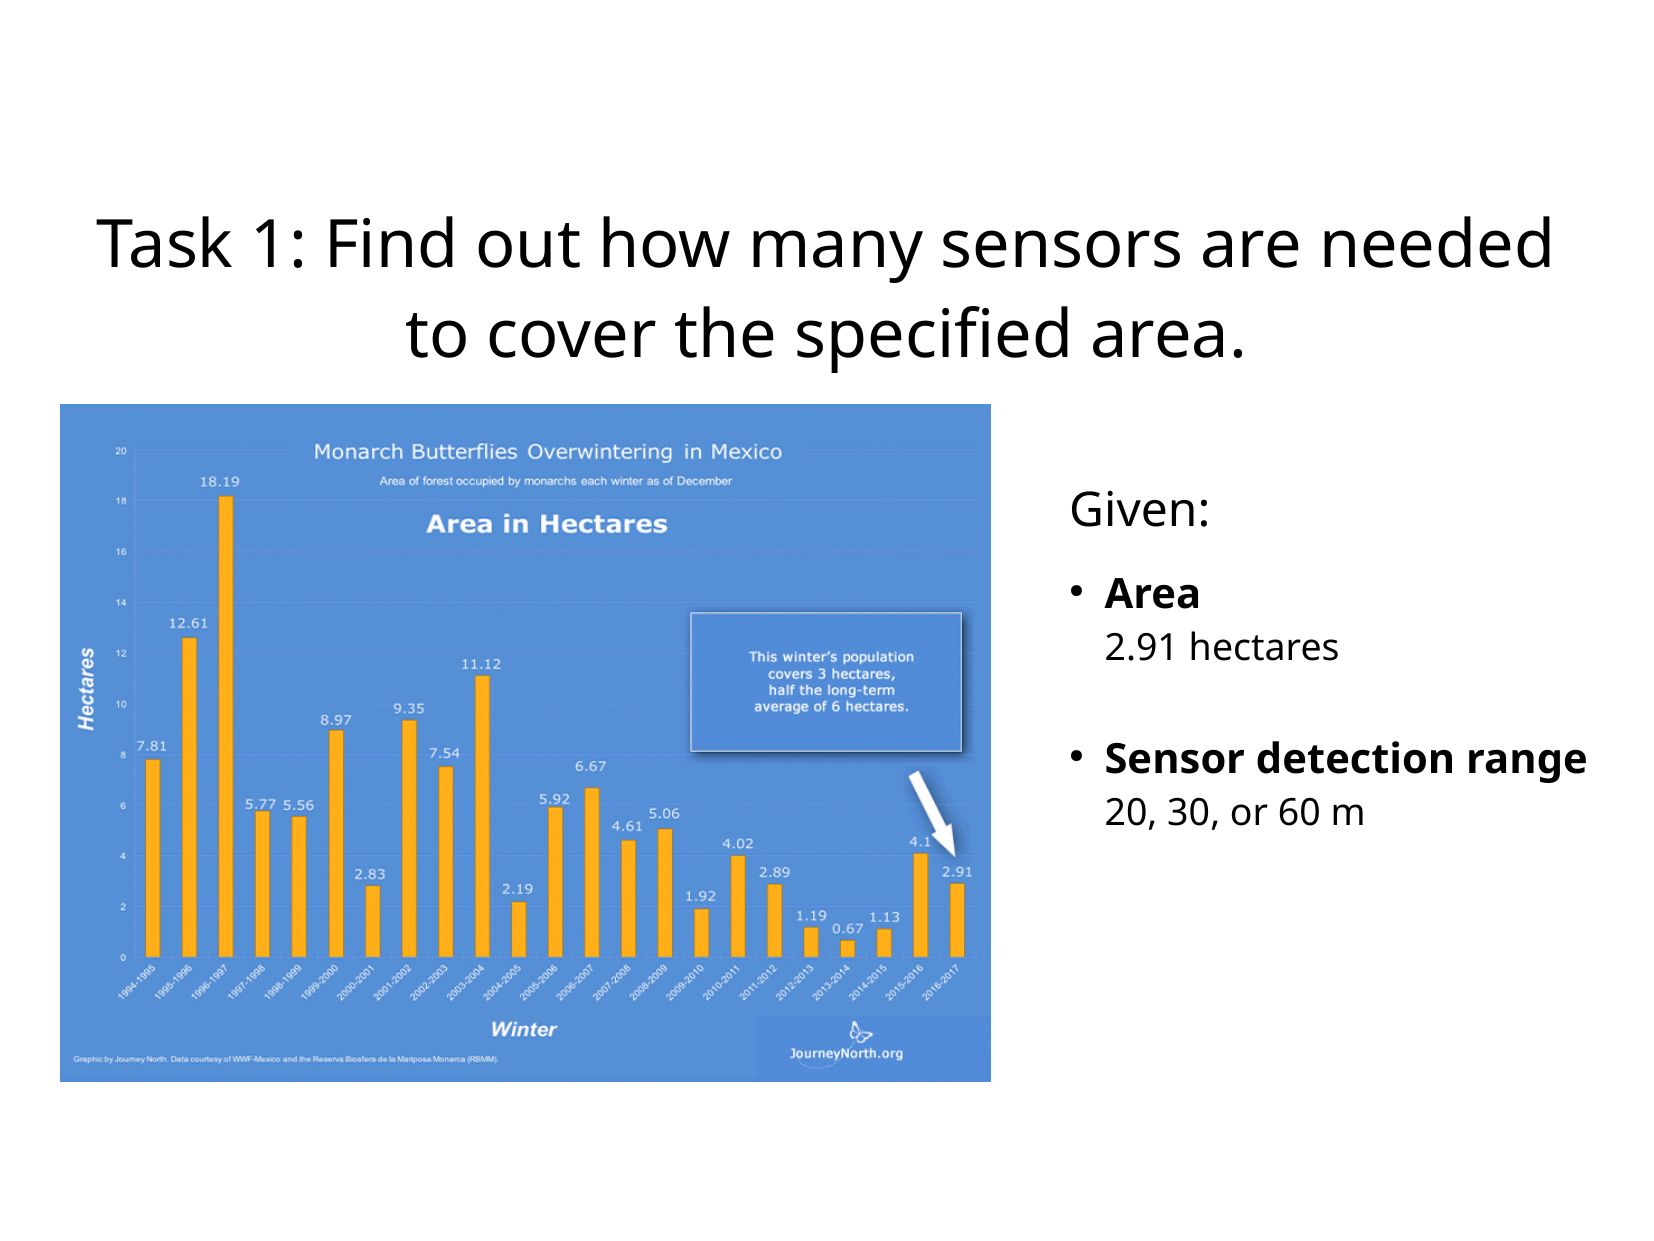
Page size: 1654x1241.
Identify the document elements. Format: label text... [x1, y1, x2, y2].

picture [60, 404, 991, 1083]
title Task 1: Find out how many sensors are needed to cover the specified area. [82, 182, 1571, 391]
subtitle Given: Area 2.91 hectares Sensor detection range 20, 30, or 60 m [1069, 475, 1636, 1051]
